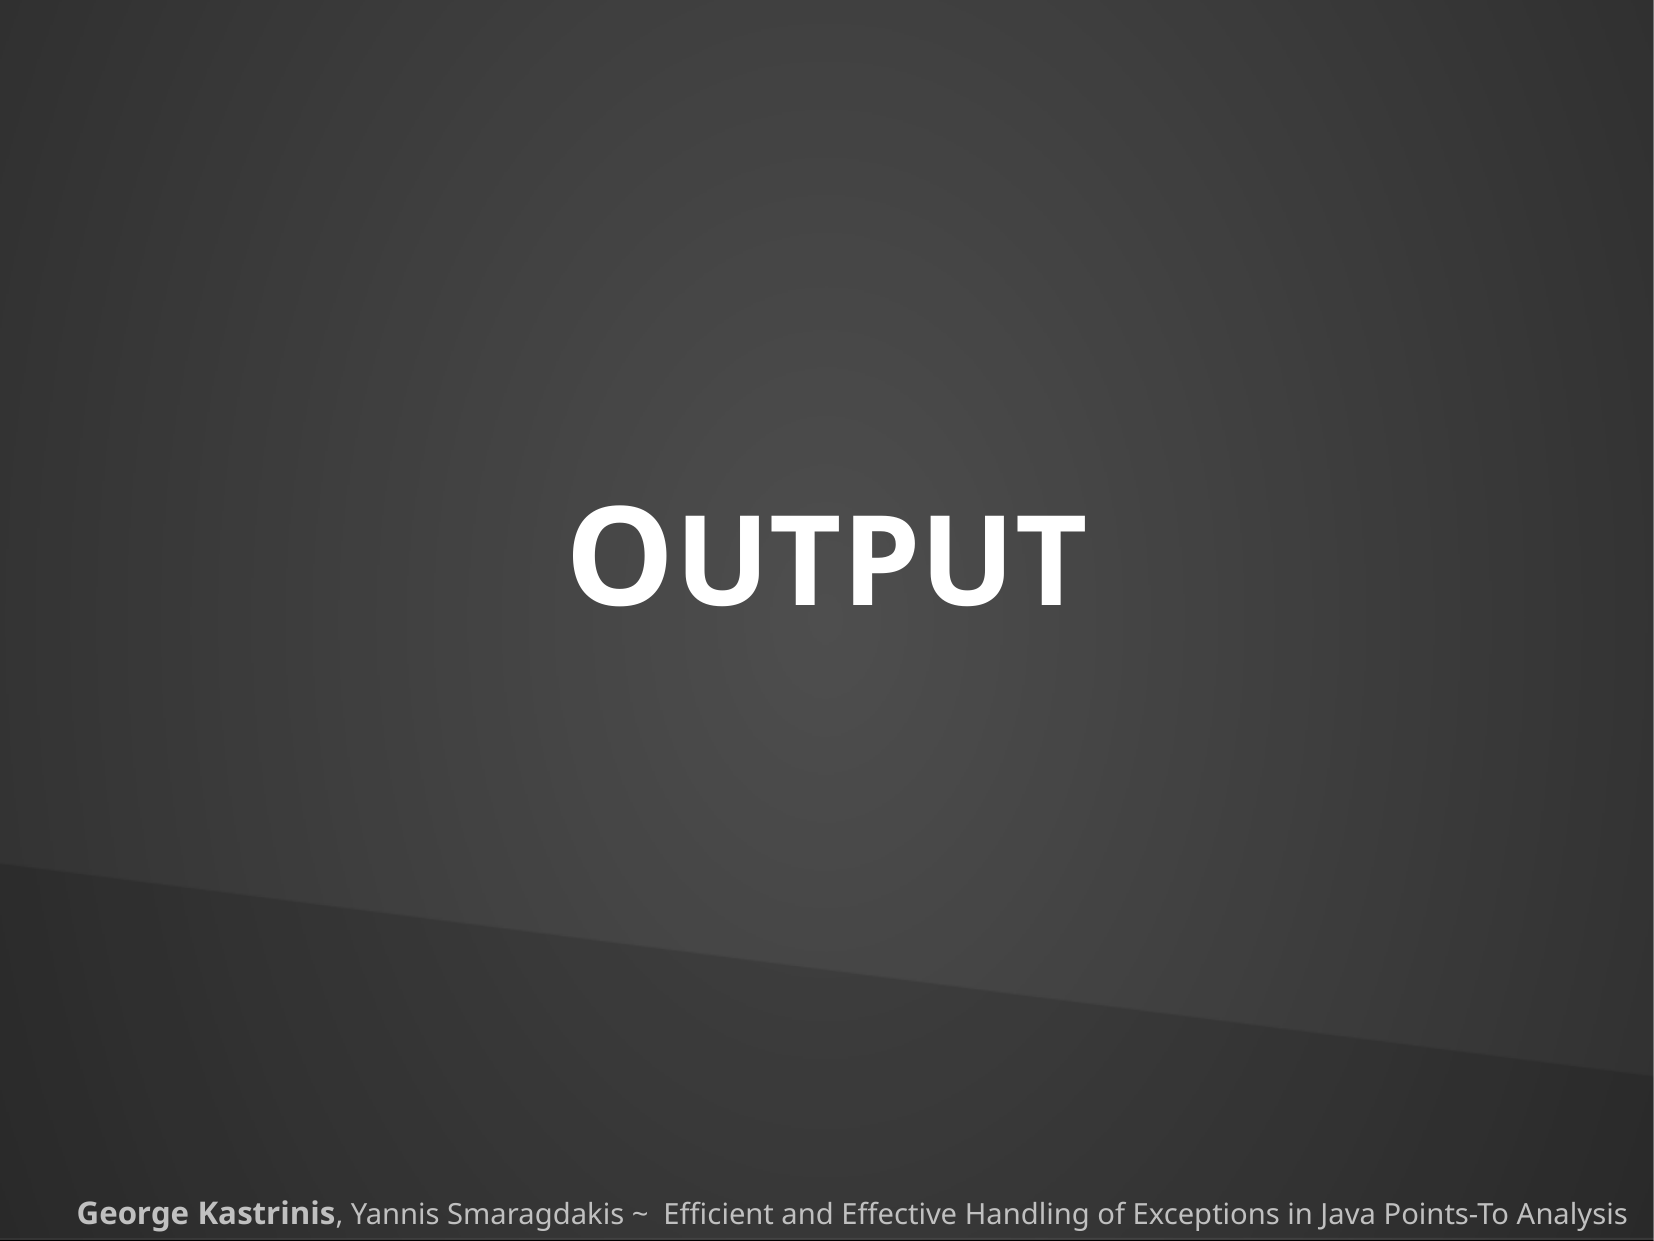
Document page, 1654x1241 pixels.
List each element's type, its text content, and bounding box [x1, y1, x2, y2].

picture [0, 0, 1654, 1241]
text_box OUTPUT [489, 451, 1165, 621]
